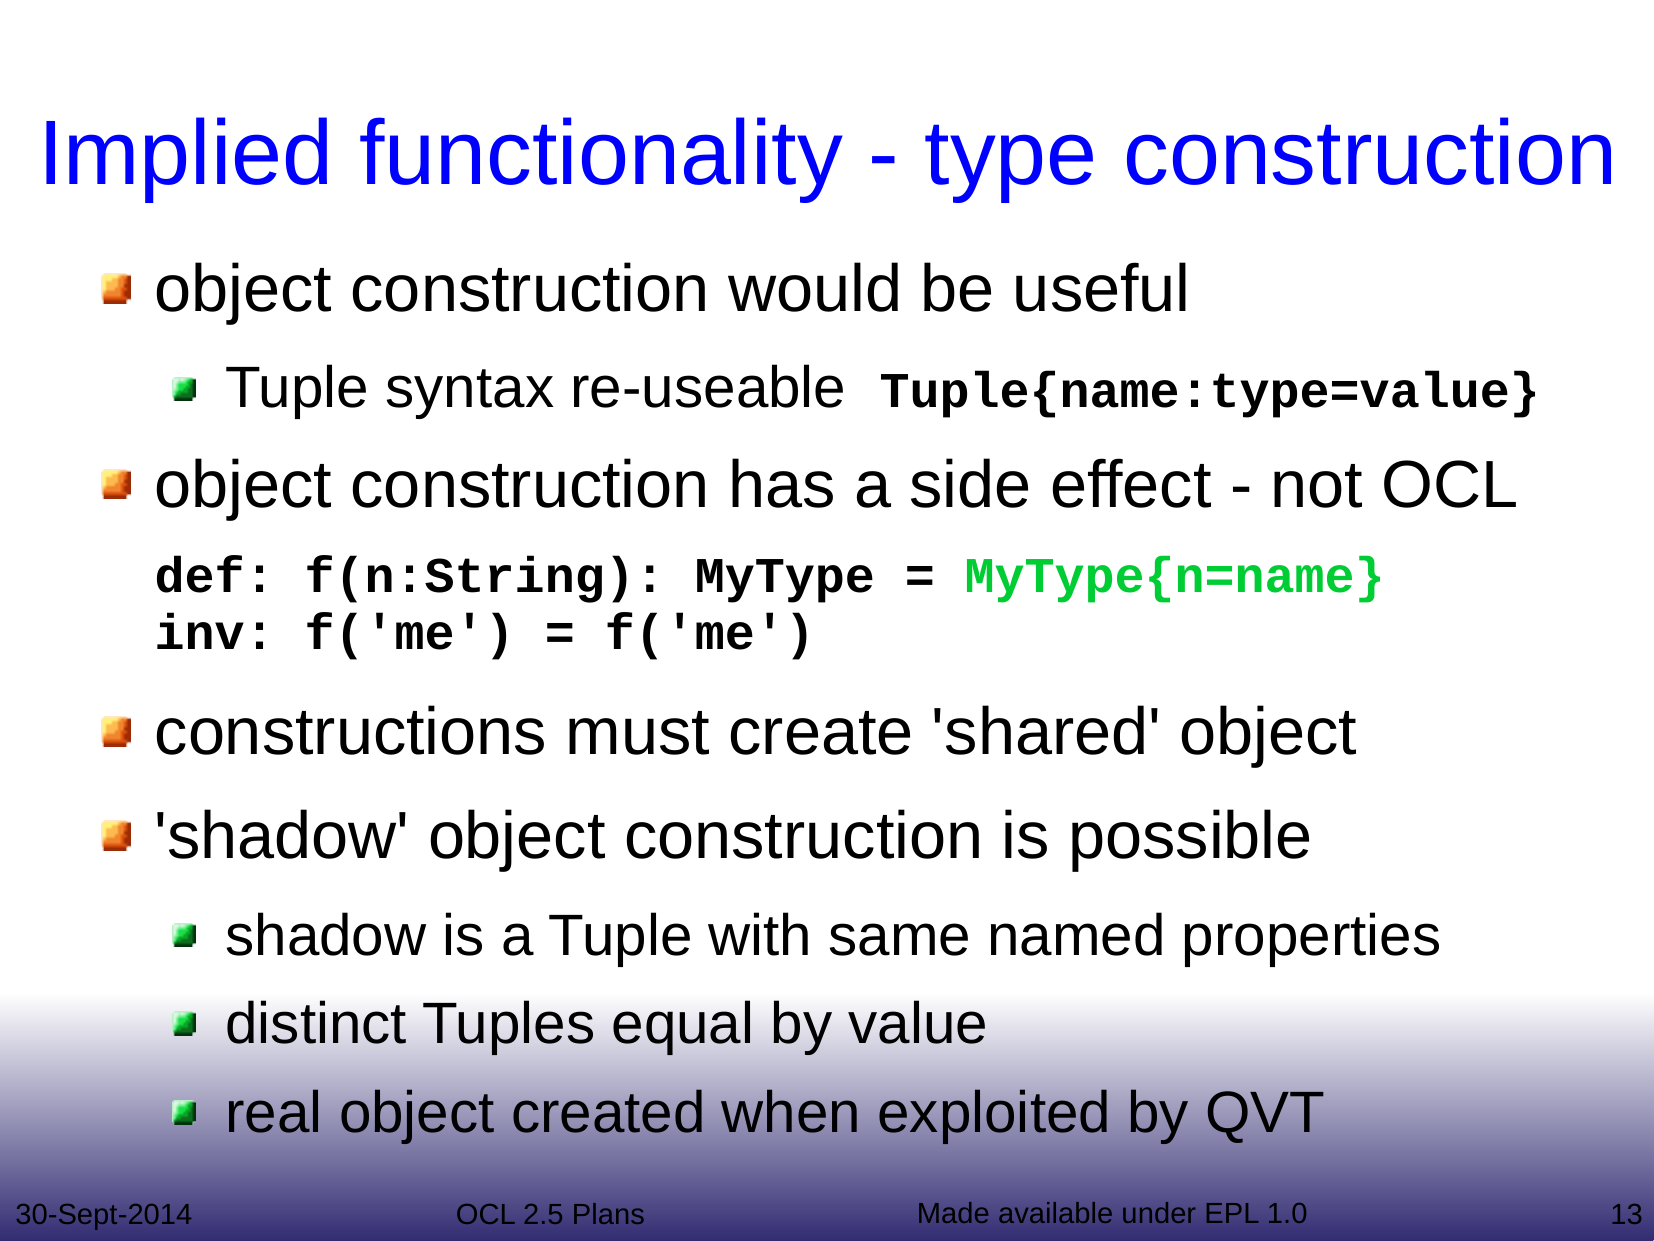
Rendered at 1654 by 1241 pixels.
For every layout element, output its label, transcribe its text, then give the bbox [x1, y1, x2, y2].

title Implied functionality - type construction [29, 49, 1629, 257]
list object construction would be useful Tuple syntax re-useable Tuple{name:type=value} object construction has a side effect - not OCL def: f(n:String): MyType = MyType{n=name} inv: f('me') = f('me') constructions must create 'shared' object 'shadow' object construction is possible shadow is a Tuple with same named properties distinct Tuples equal by value real object created when exploited by QVT [83, 250, 1572, 1144]
